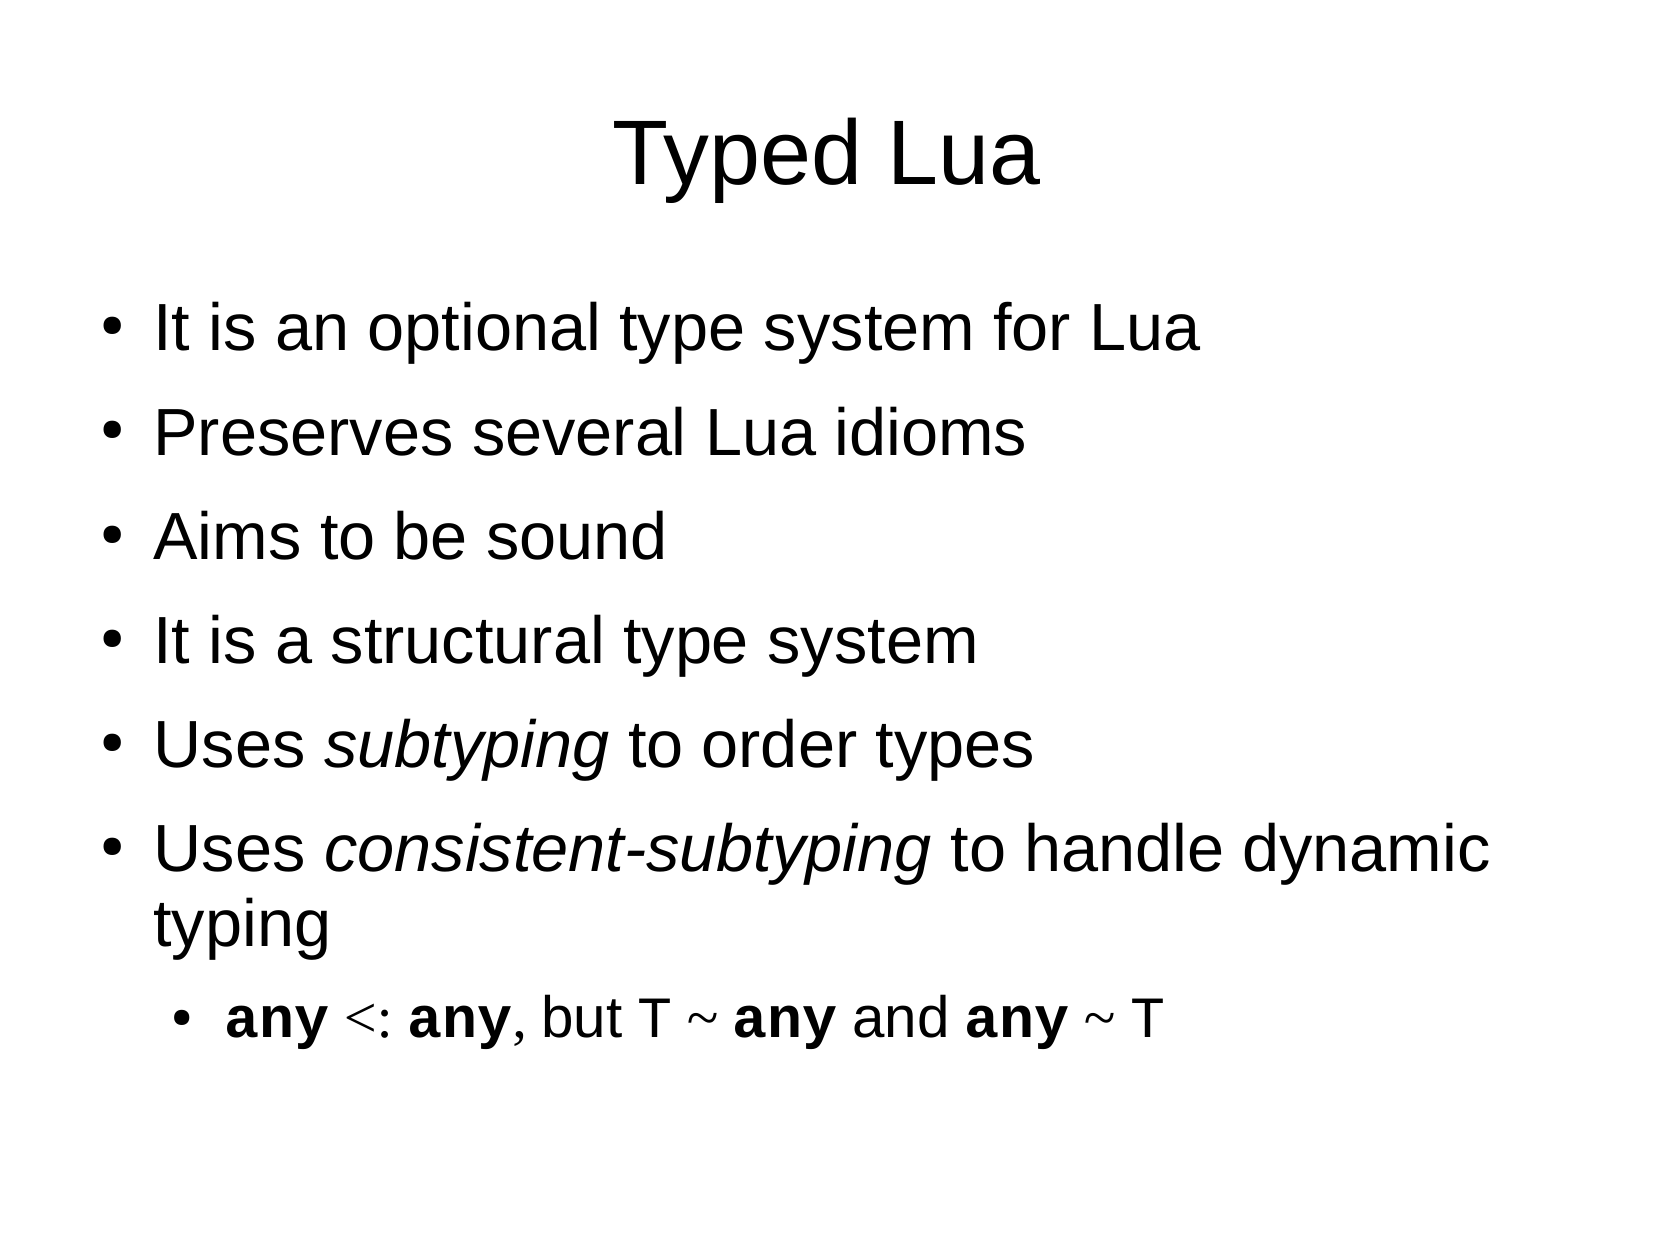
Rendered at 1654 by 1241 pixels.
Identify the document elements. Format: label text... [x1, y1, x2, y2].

title Typed Lua [82, 49, 1571, 257]
list It is an optional type system for Lua Preserves several Lua idioms Aims to be sound It is a structural type system Uses subtyping to order types Uses consistent-subtyping to handle dynamic typing any <: any, but T ~ any and any ~ T [82, 290, 1571, 1109]
